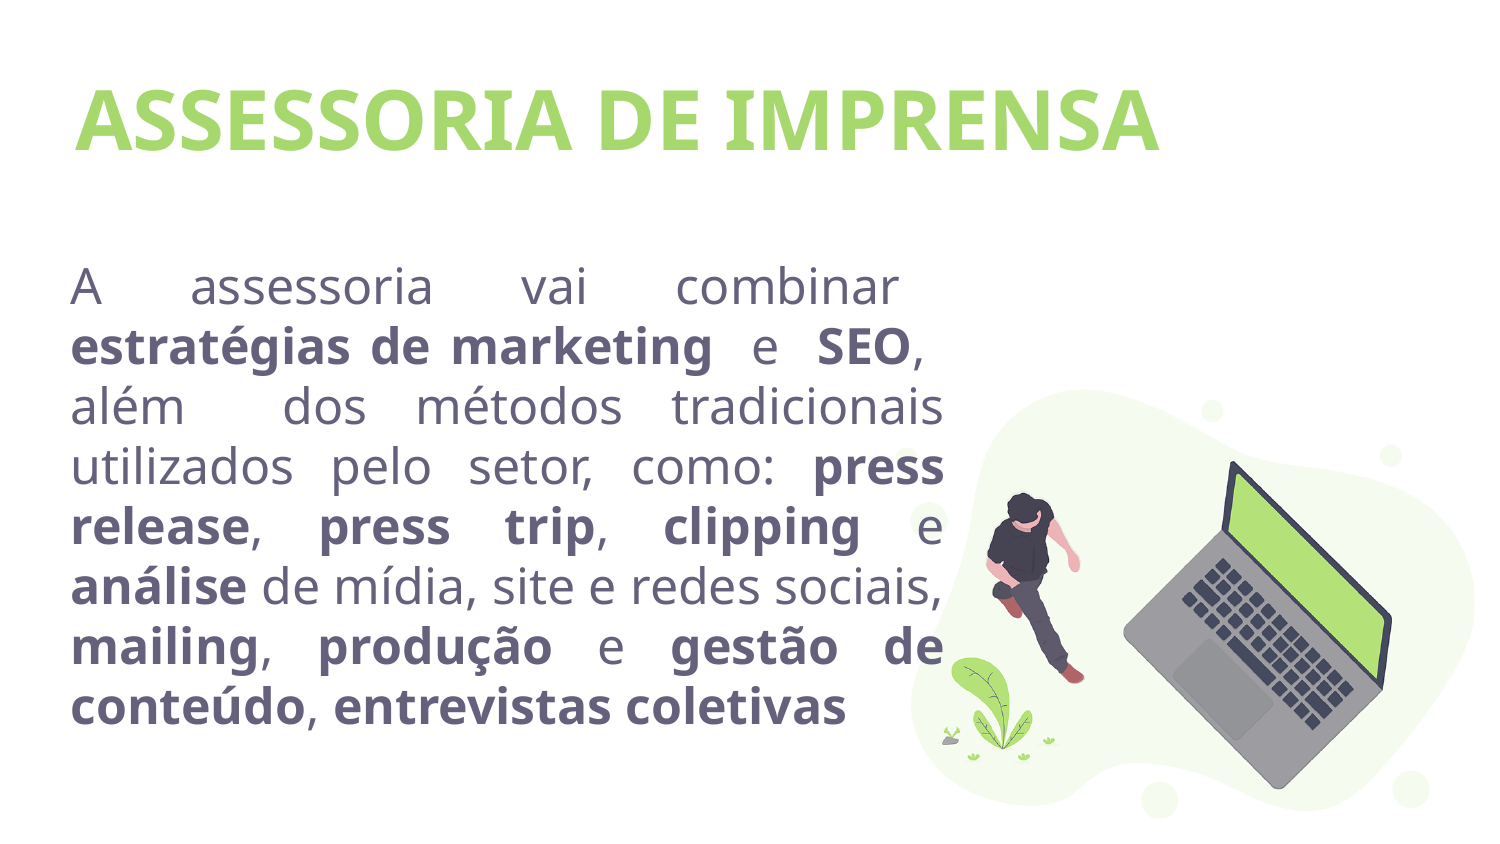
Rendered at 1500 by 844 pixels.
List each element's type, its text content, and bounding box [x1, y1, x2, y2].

text_box A assessoria vai combinar estratégias de marketing e SEO, além dos métodos tradicionais utilizados pelo setor, como: press release, press trip, clipping e análise de mídia, site e redes sociais, mailing, produção e gestão de conteúdo, entrevistas coletivas [70, 191, 945, 798]
picture [895, 389, 1475, 819]
title ASSESSORIA DE IMPRENSA [75, 46, 1447, 187]
